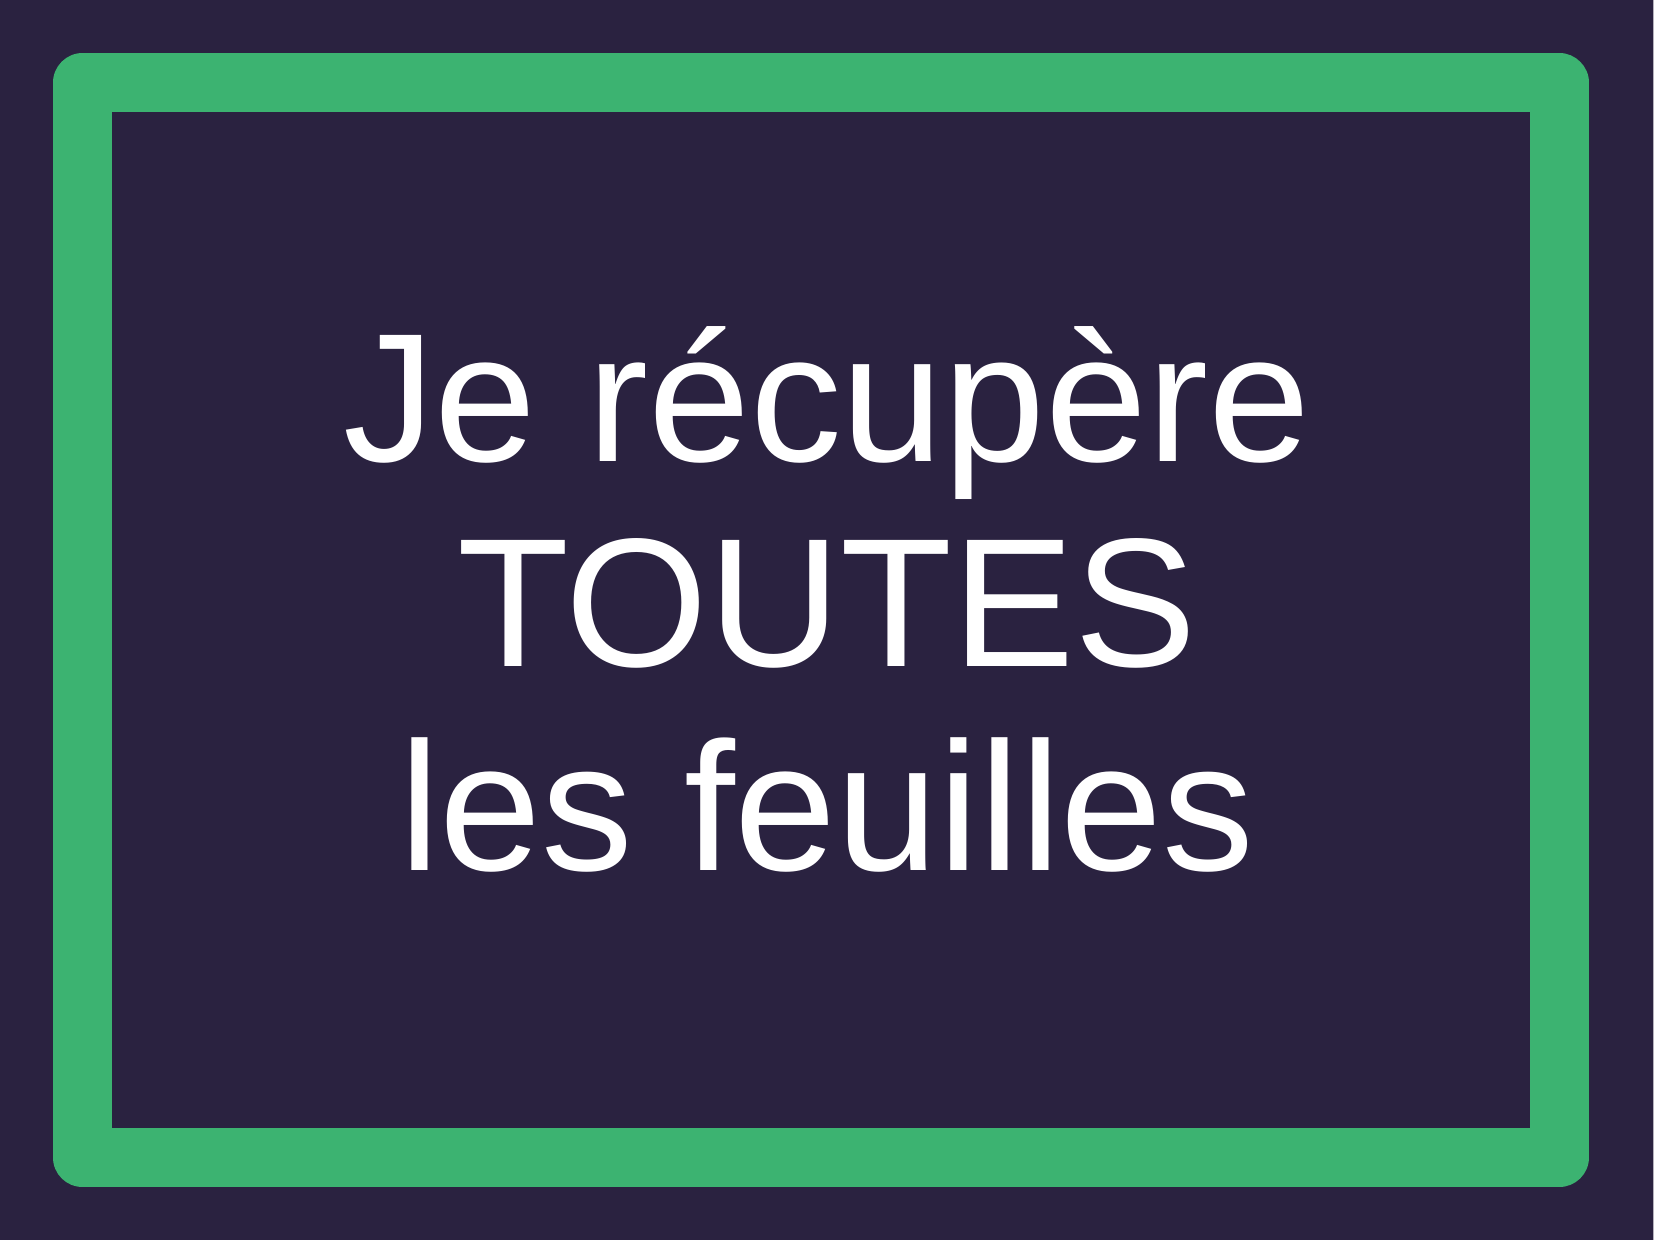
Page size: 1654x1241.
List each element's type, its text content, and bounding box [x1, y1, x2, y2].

title Je récupère TOUTES les feuilles [0, 47, 1654, 1158]
title Je récupère TOUTES les feuilles [112, 112, 1530, 1128]
